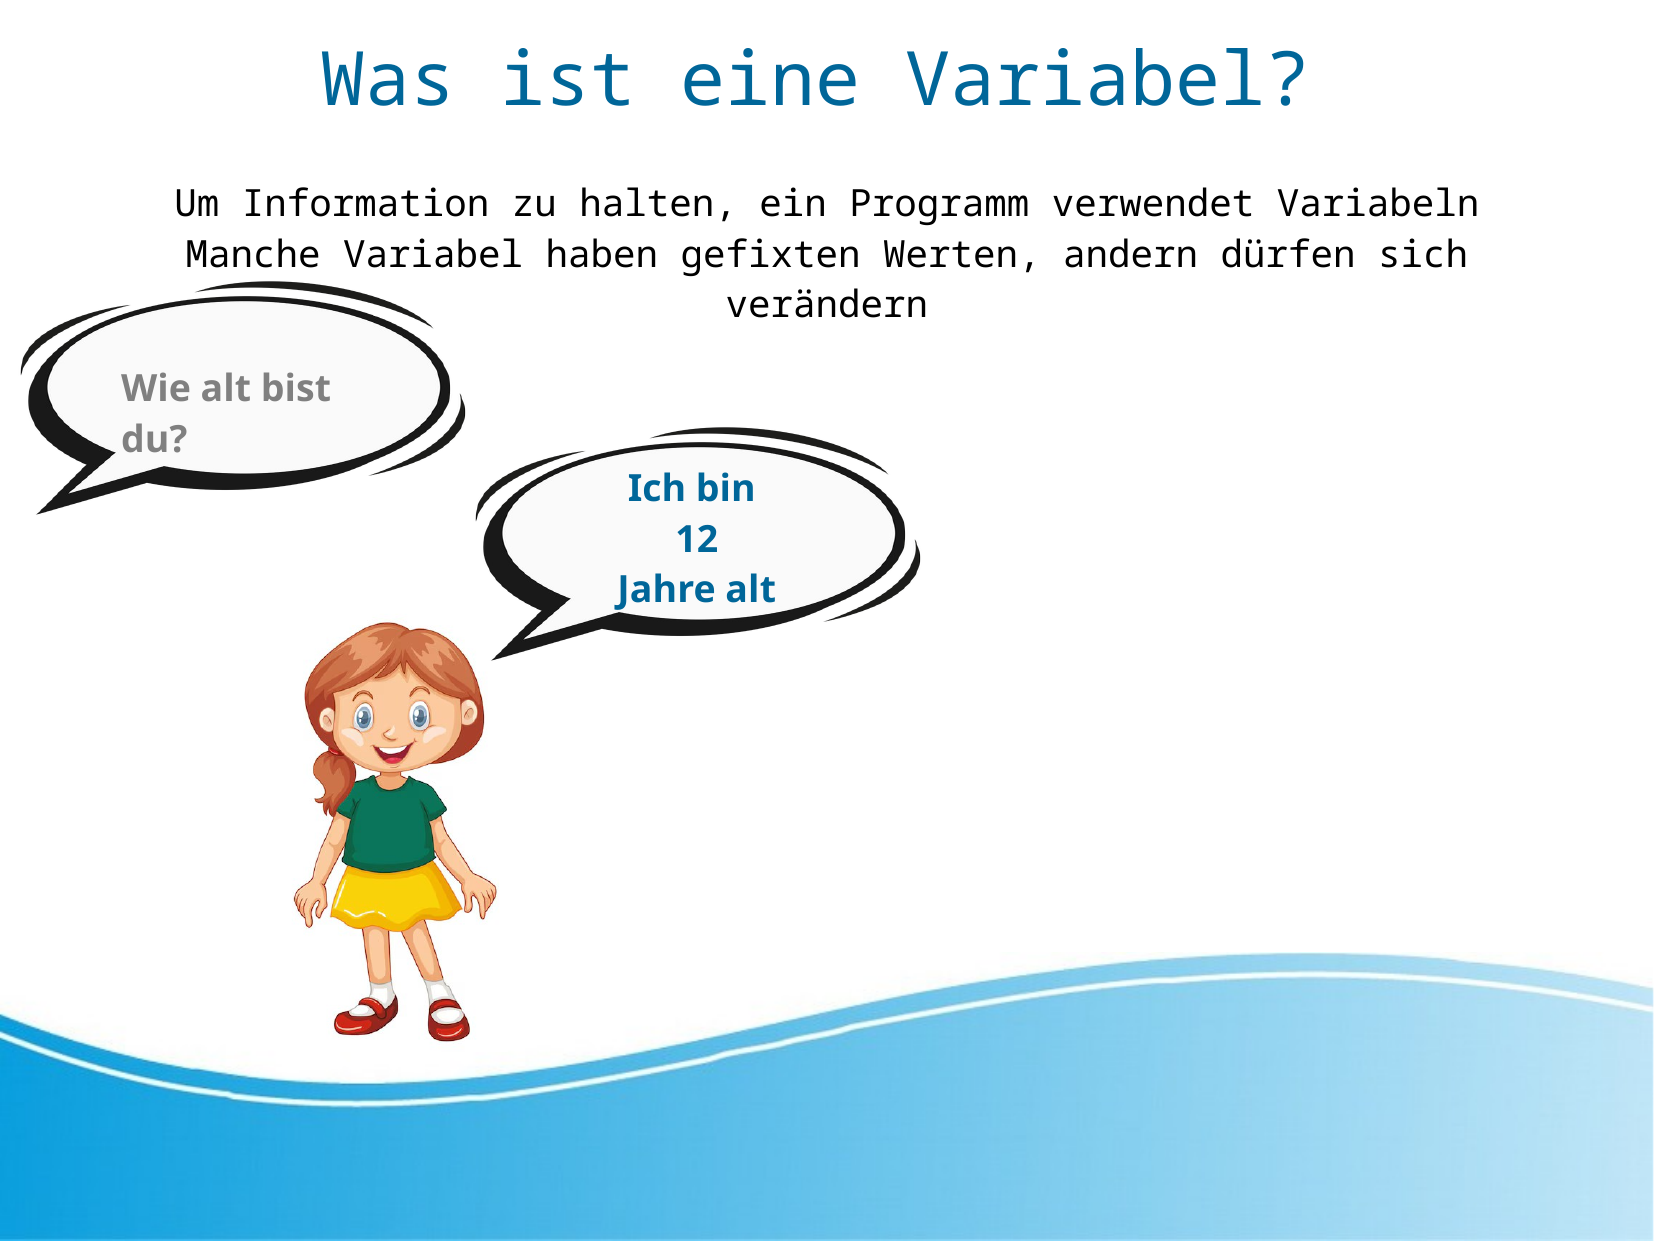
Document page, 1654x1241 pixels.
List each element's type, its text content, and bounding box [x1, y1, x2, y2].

picture [0, 425, 1654, 1241]
title Was ist eine Variabel? [70, 0, 1559, 154]
text_box Um Information zu halten, ein Programm verwendet Variabeln Manche Variabel haben gefixten Werten, andern dürfen sich verändern [91, 168, 1563, 284]
picture [17, 279, 467, 517]
text_box Ich bin 12 Jahre alt [555, 453, 839, 662]
text_box Wie alt bist du? [106, 354, 390, 418]
